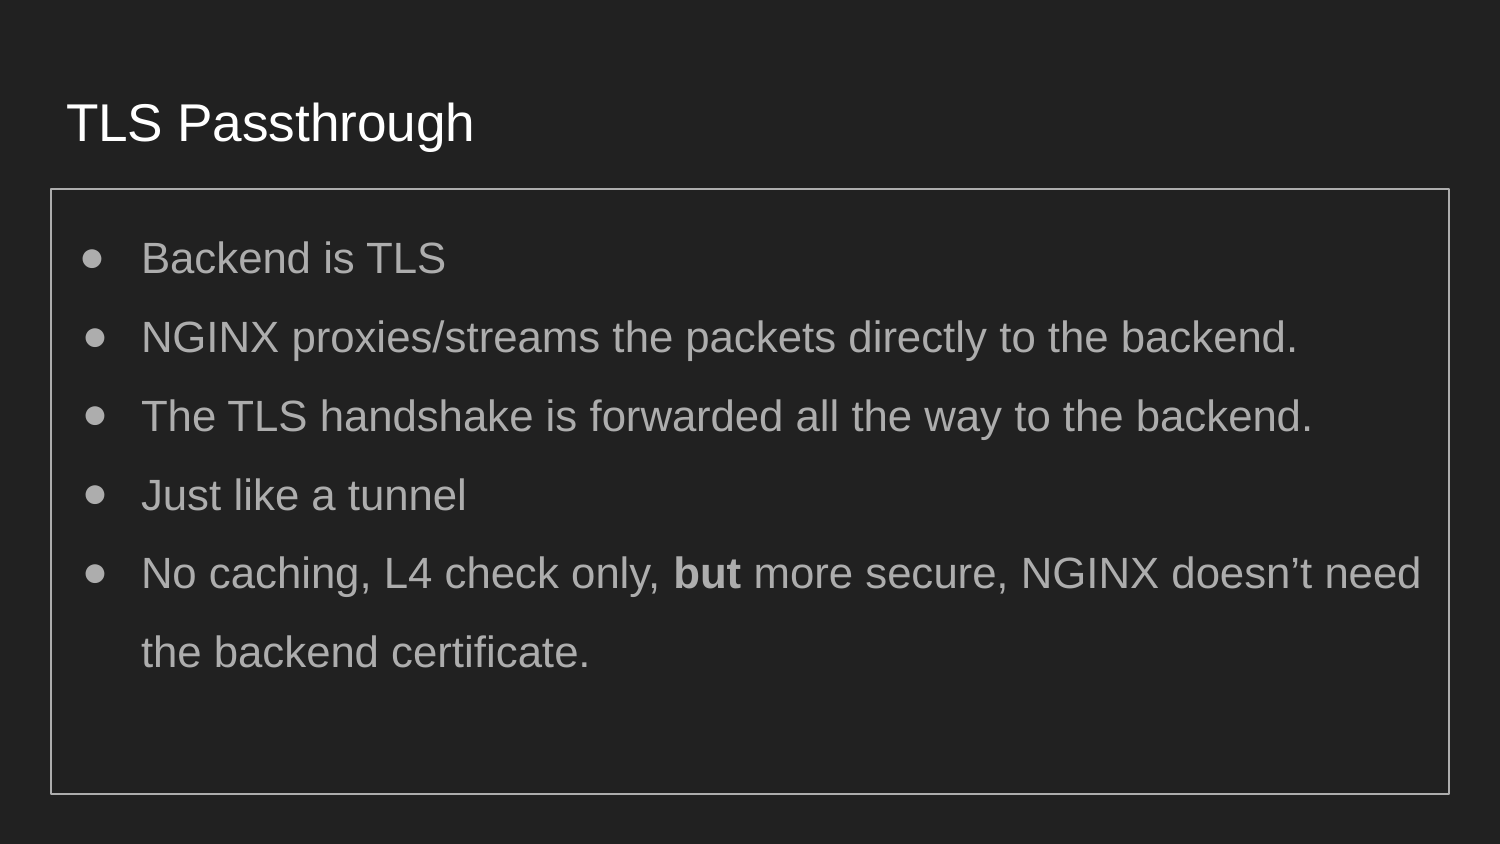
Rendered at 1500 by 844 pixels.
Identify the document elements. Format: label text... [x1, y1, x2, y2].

title TLS Passthrough [51, 72, 1449, 167]
list Backend is TLS NGINX proxies/streams the packets directly to the backend. The TLS handshake is forwarded all the way to the backend. Just like a tunnel No caching, L4 check only, but more secure, NGINX doesn’t need the backend certificate. [51, 189, 1449, 795]
